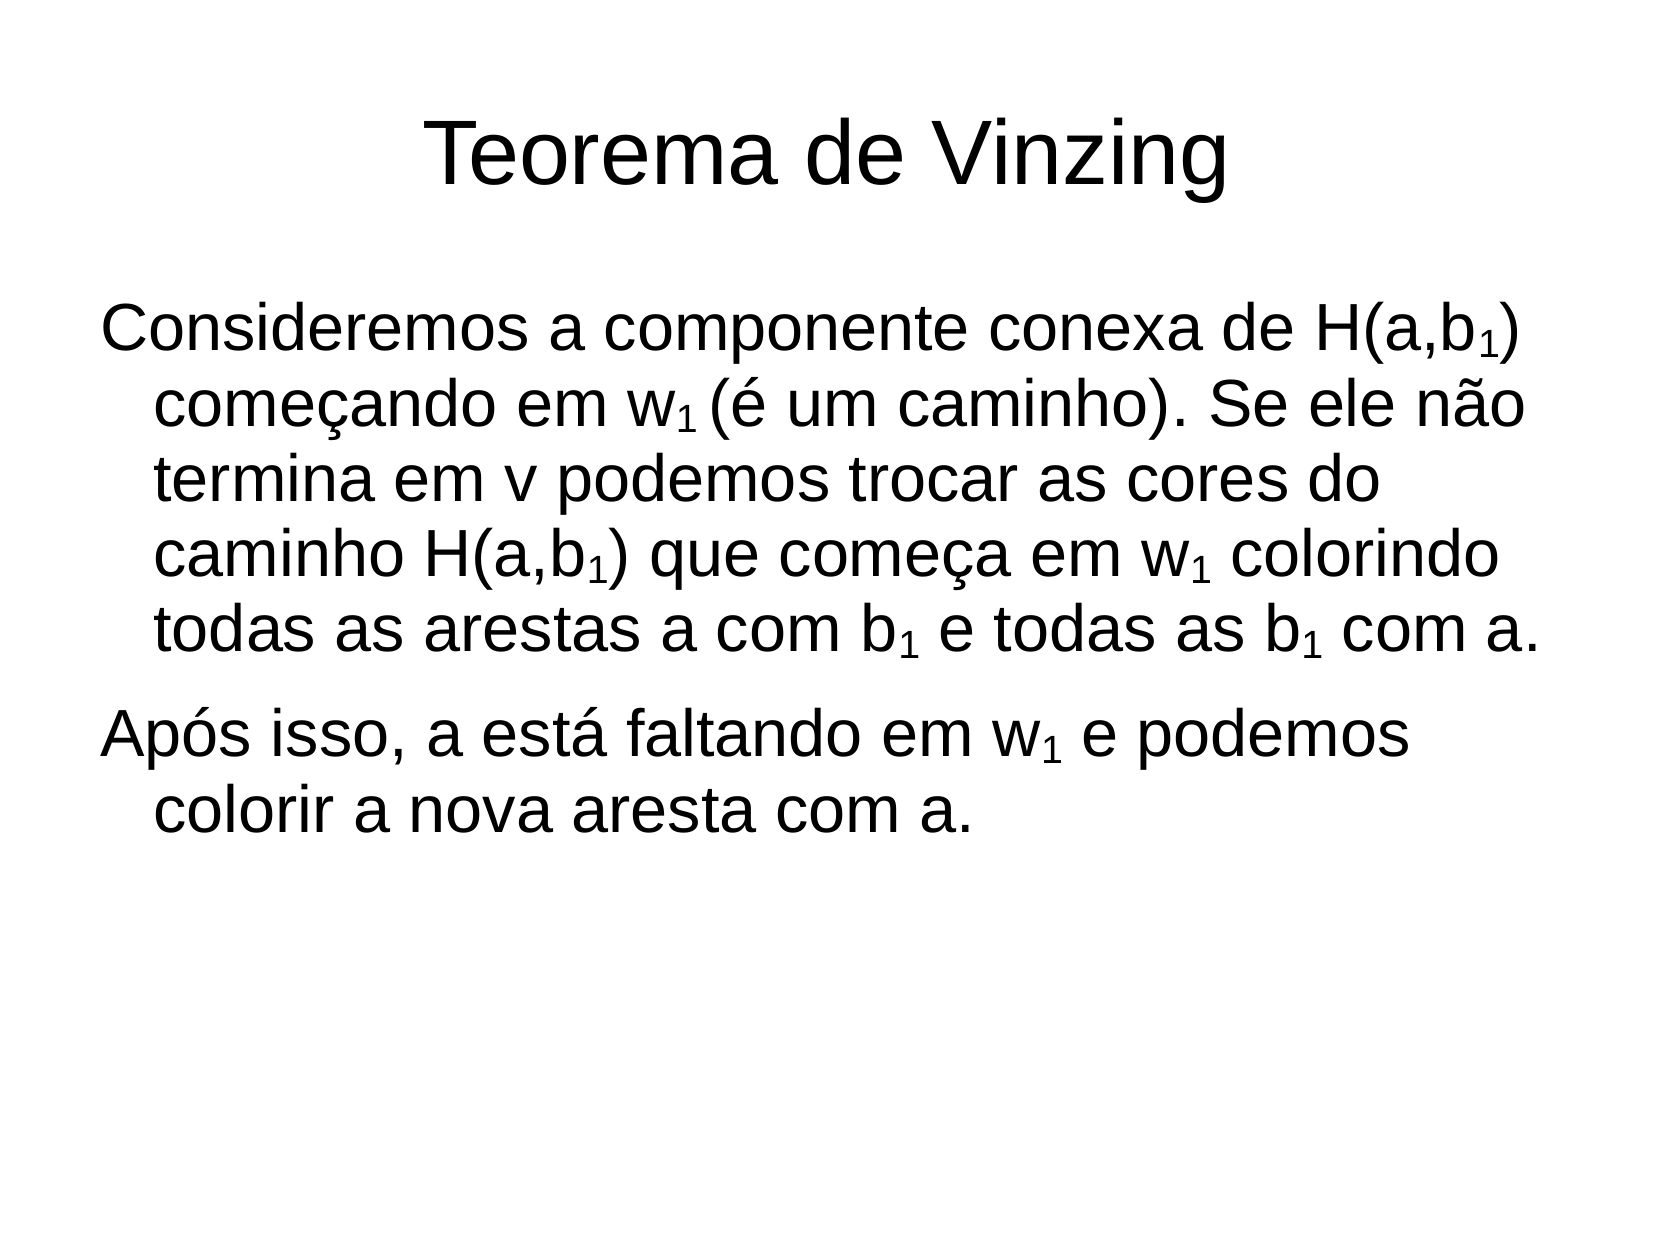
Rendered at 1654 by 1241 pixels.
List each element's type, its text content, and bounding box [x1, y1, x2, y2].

list Consideremos a componente conexa de H(a,b1) começando em w1 (é um caminho). Se ele não termina em v podemos trocar as cores do caminho H(a,b1) que começa em w1 colorindo todas as arestas a com b1 e todas as b1 com a. Após isso, a está faltando em w1 e podemos colorir a nova aresta com a. [82, 290, 1571, 1094]
title Teorema de Vinzing [82, 56, 1571, 250]
